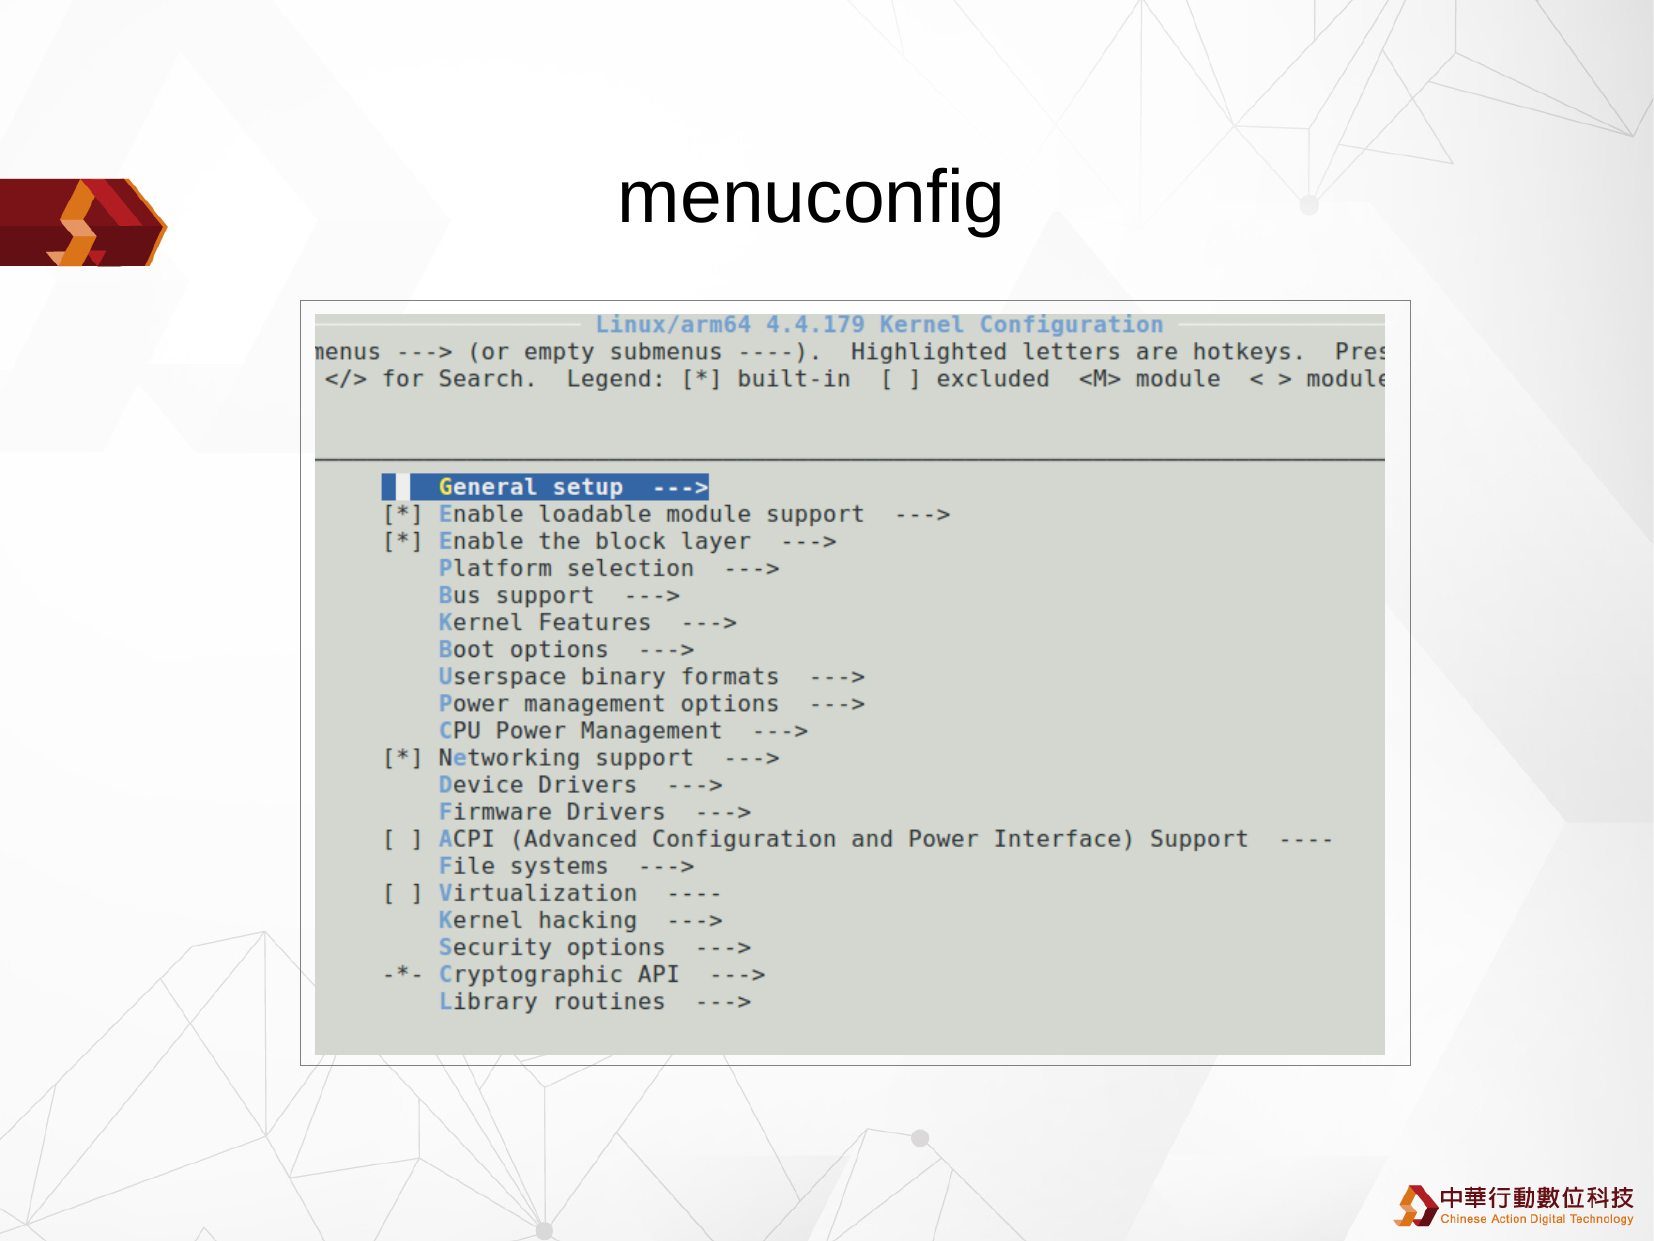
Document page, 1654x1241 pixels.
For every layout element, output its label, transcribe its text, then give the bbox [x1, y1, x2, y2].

title menuconfig [118, 112, 1506, 281]
picture [0, 0, 1654, 1241]
